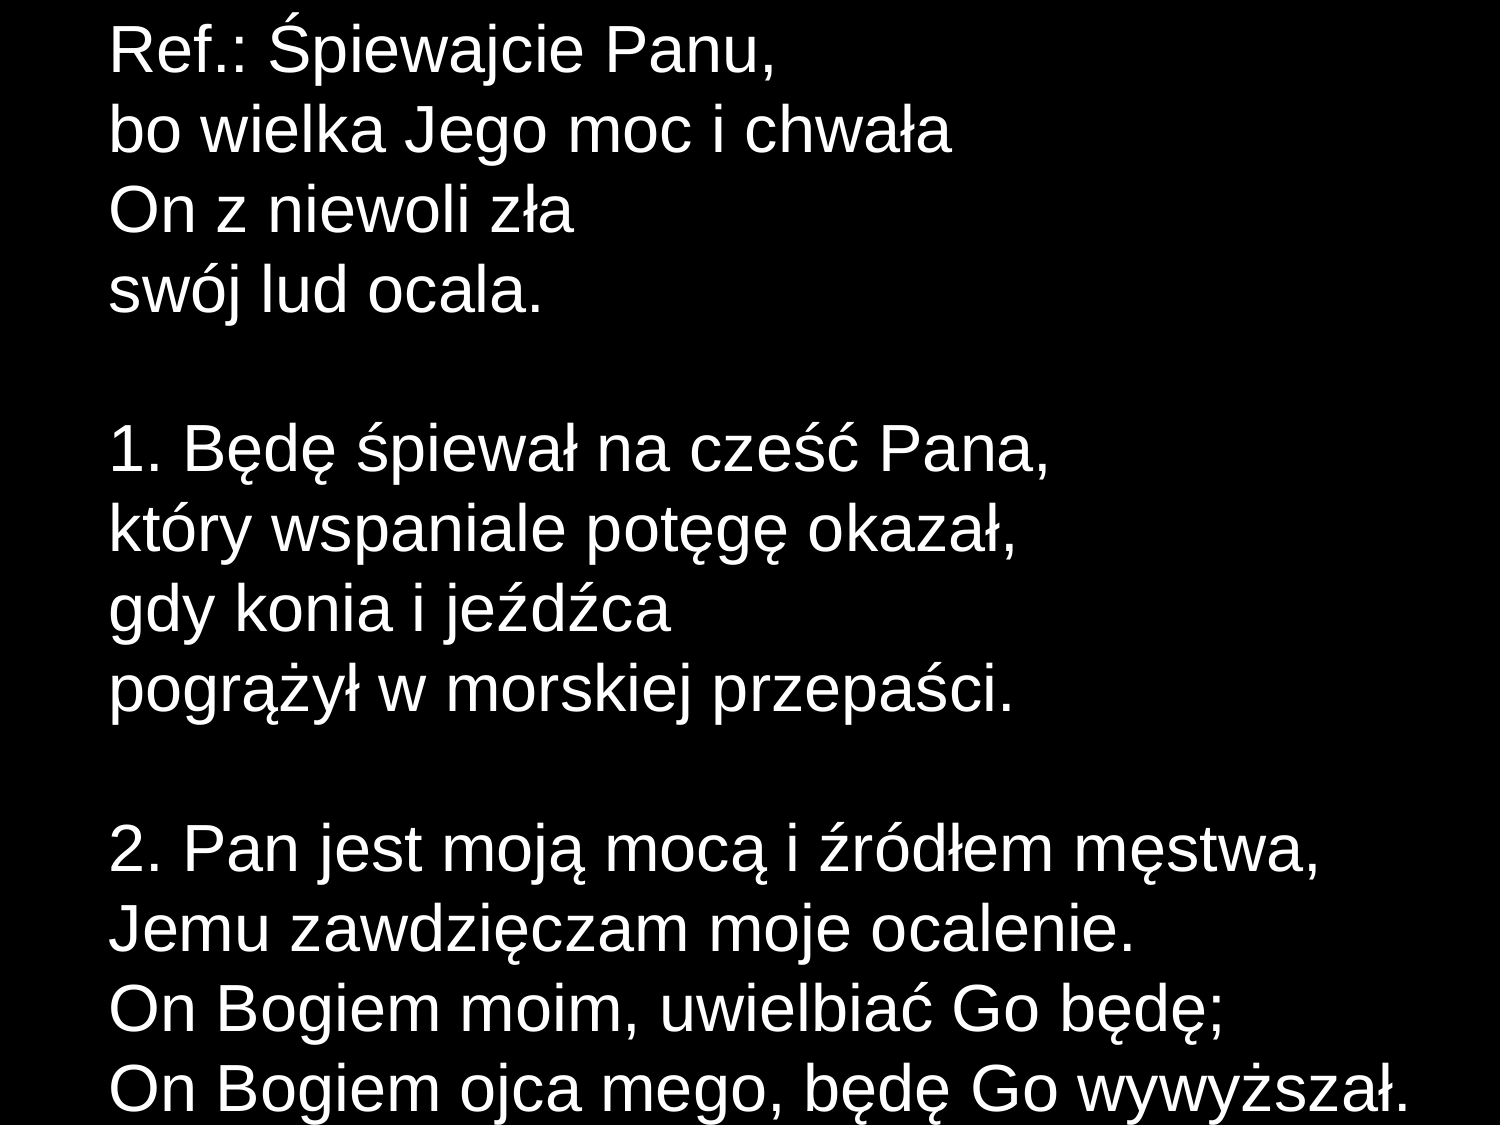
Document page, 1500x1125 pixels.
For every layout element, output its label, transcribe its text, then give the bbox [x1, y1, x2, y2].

text_box Ref.: Śpiewajcie Panu, bo wielka Jego moc i chwała On z niewoli zła swój lud ocala. 1. Będę śpiewał na cześć Pana, który wspaniale potęgę okazał, gdy konia i jeźdźca pogrążył w morskiej przepaści. 2. Pan jest moją mocą i źródłem męstwa, Jemu zawdzięczam moje ocalenie. On Bogiem moim, uwielbiać Go będę; On Bogiem ojca mego, będę Go wywyższał. [93, 0, 1465, 1125]
